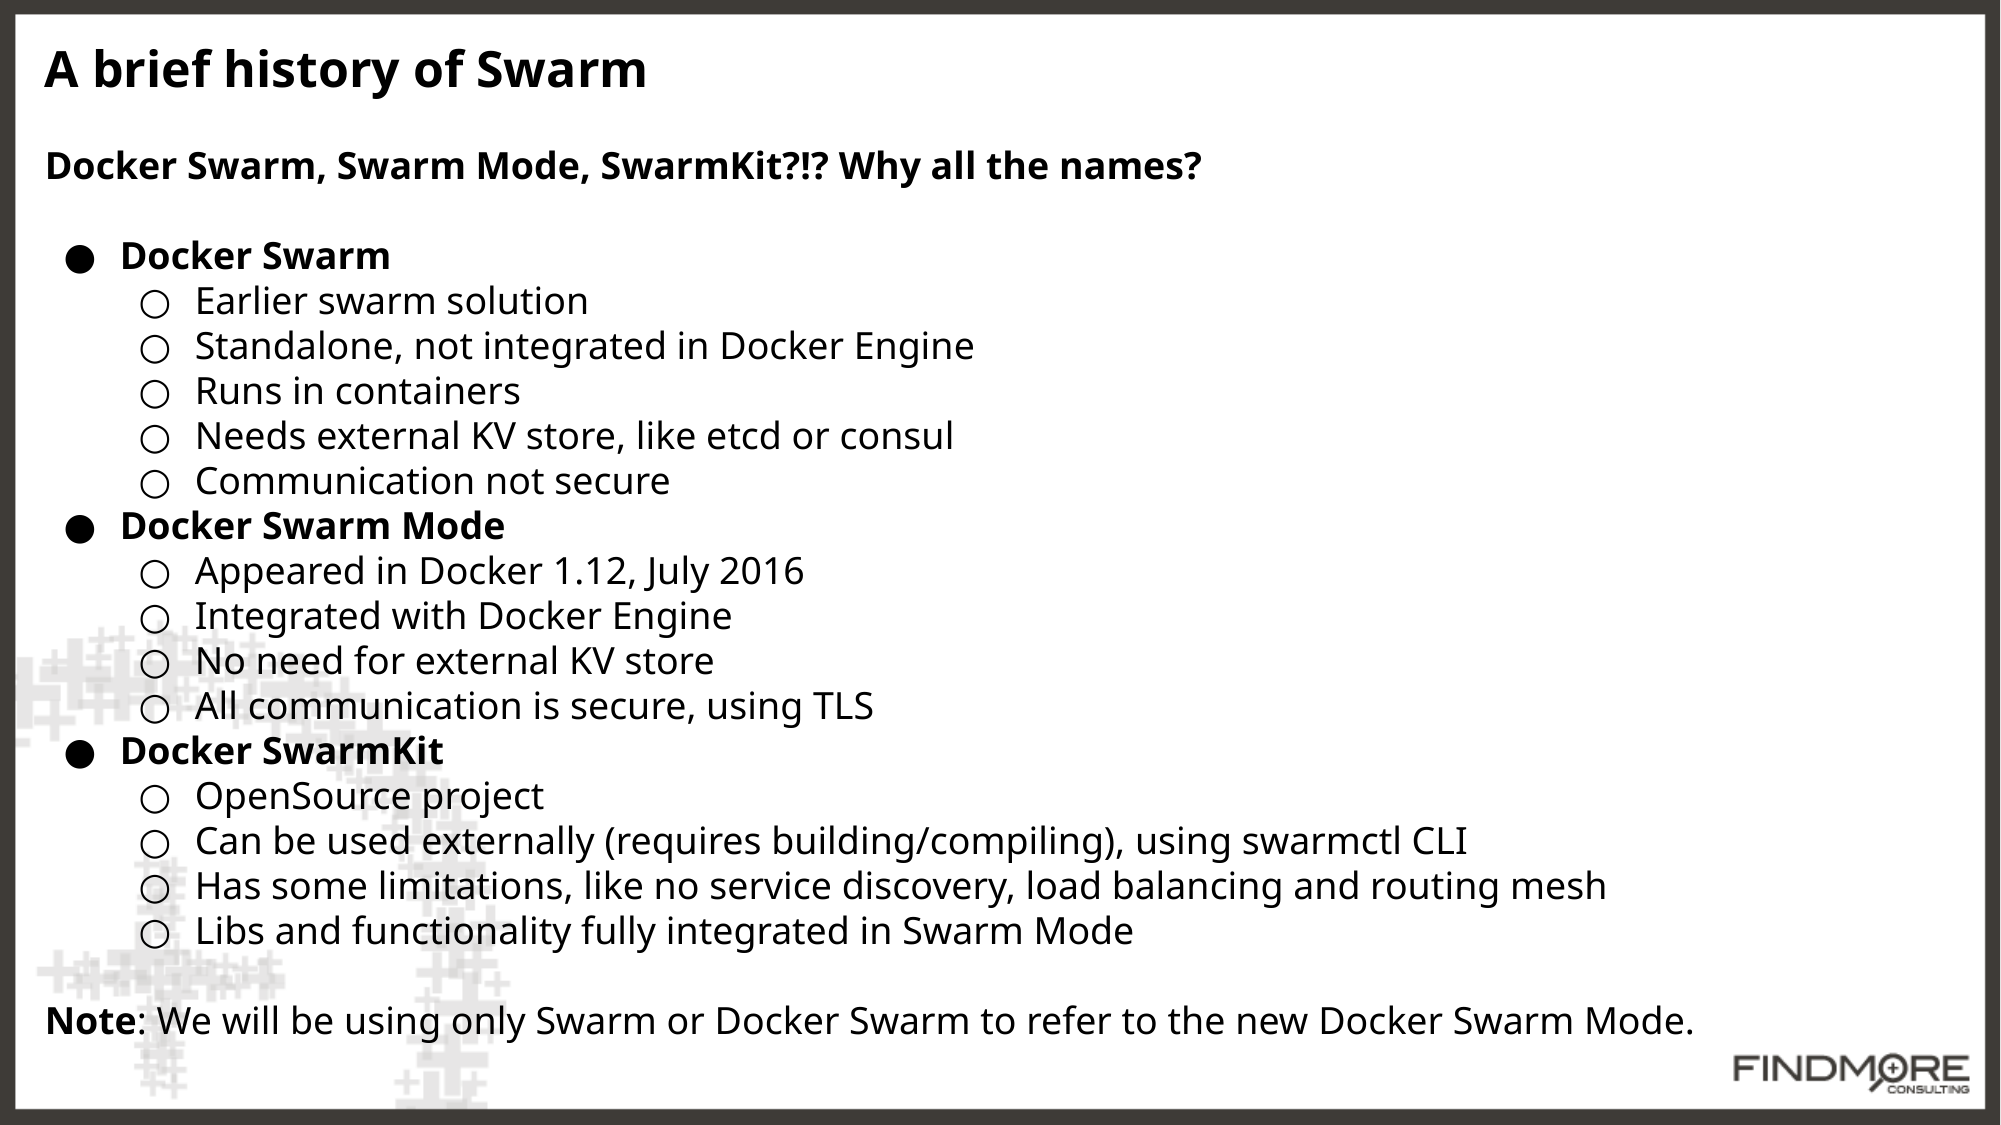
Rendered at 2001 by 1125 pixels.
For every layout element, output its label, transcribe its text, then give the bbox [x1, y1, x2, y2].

picture [0, 0, 2001, 1125]
text_box A brief history of Swarm Docker Swarm, Swarm Mode, SwarmKit?!? Why all the names? Docker Swarm Earlier swarm solution Standalone, not integrated in Docker Engine Runs in containers Needs external KV store, like etcd or consul Communication not secure Docker Swarm Mode Appeared in Docker 1.12, July 2016 Integrated with Docker Engine No need for external KV store All communication is secure, using TLS Docker SwarmKit OpenSource project Can be used externally (requires building/compiling), using swarmctl CLI Has some limitations, like no service discovery, load balancing and routing mesh Libs and functionality fully integrated in Swarm Mode Note: We will be using only Swarm or Docker Swarm to refer to the new Docker Swarm Mode. [29, 29, 1950, 1049]
